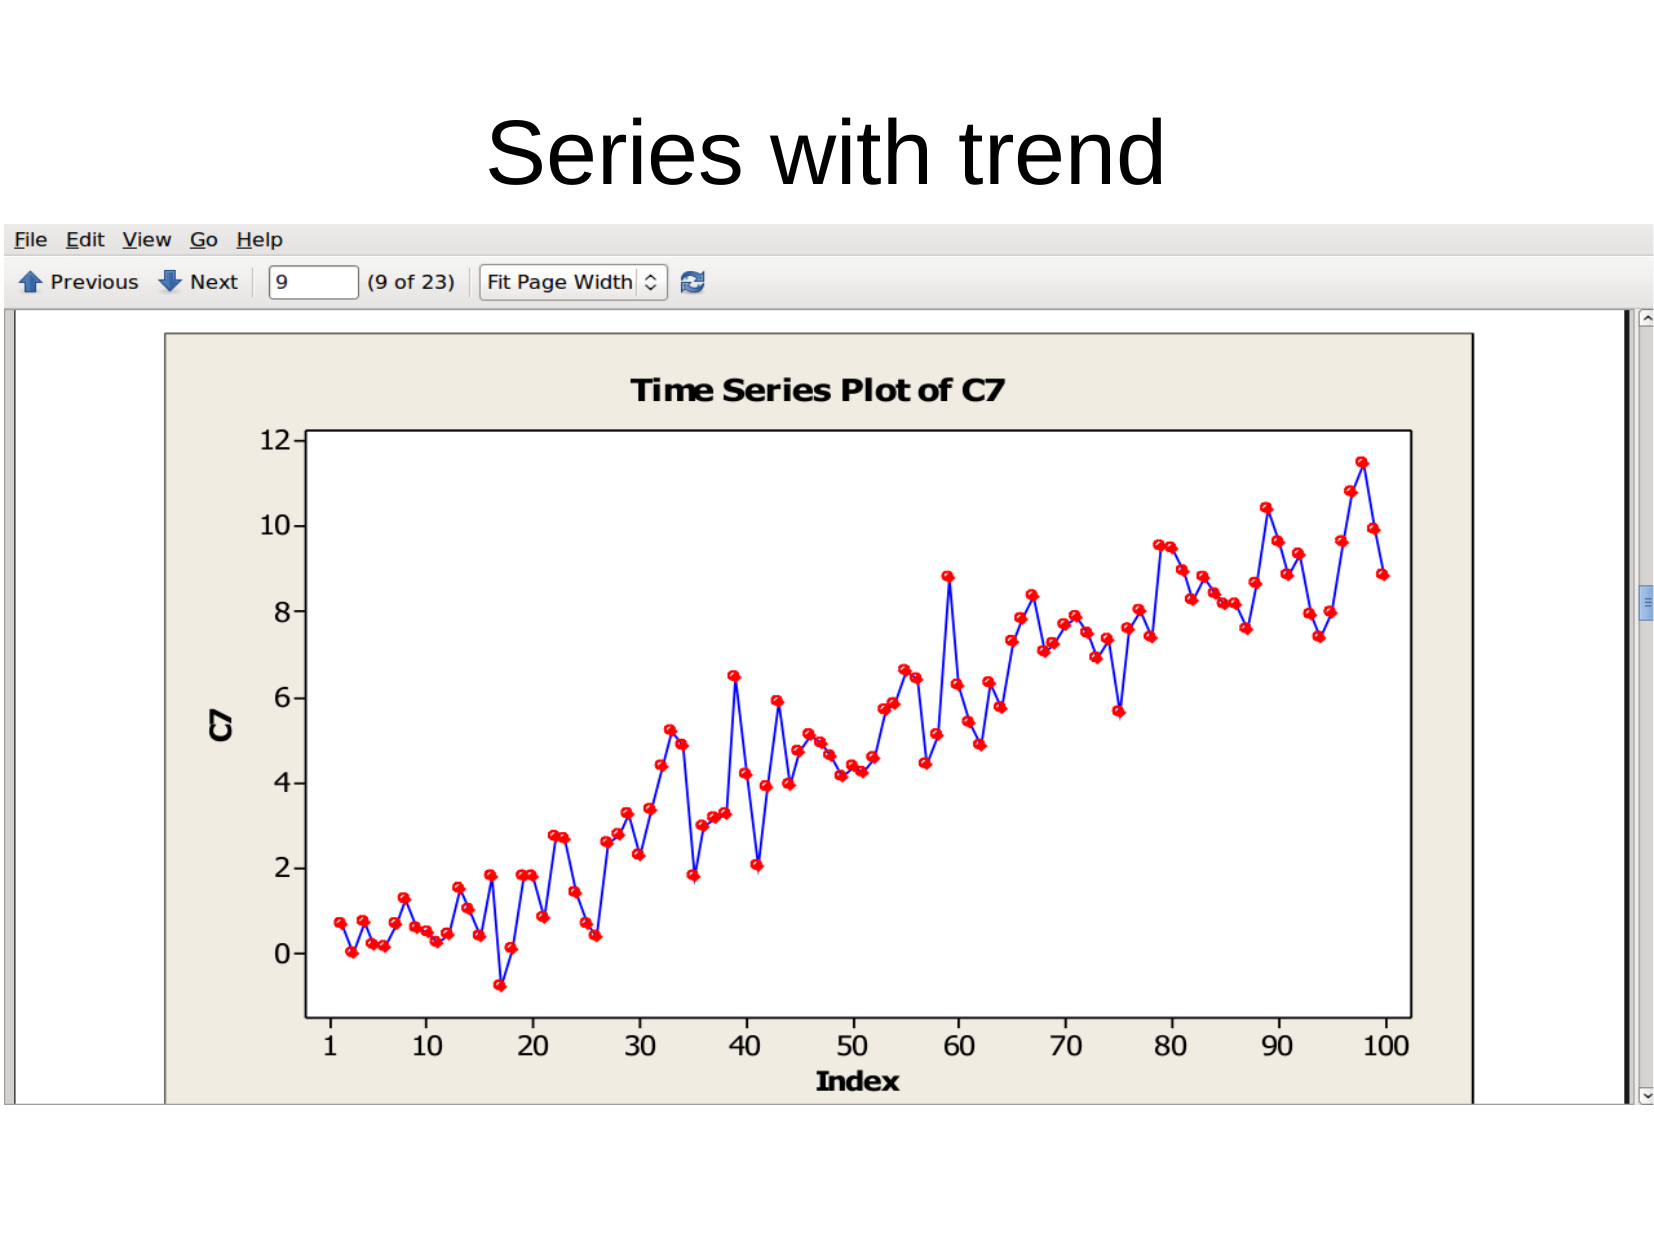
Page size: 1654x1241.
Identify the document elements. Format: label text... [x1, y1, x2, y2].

picture [4, 224, 1654, 1105]
title Series with trend [82, 56, 1571, 224]
